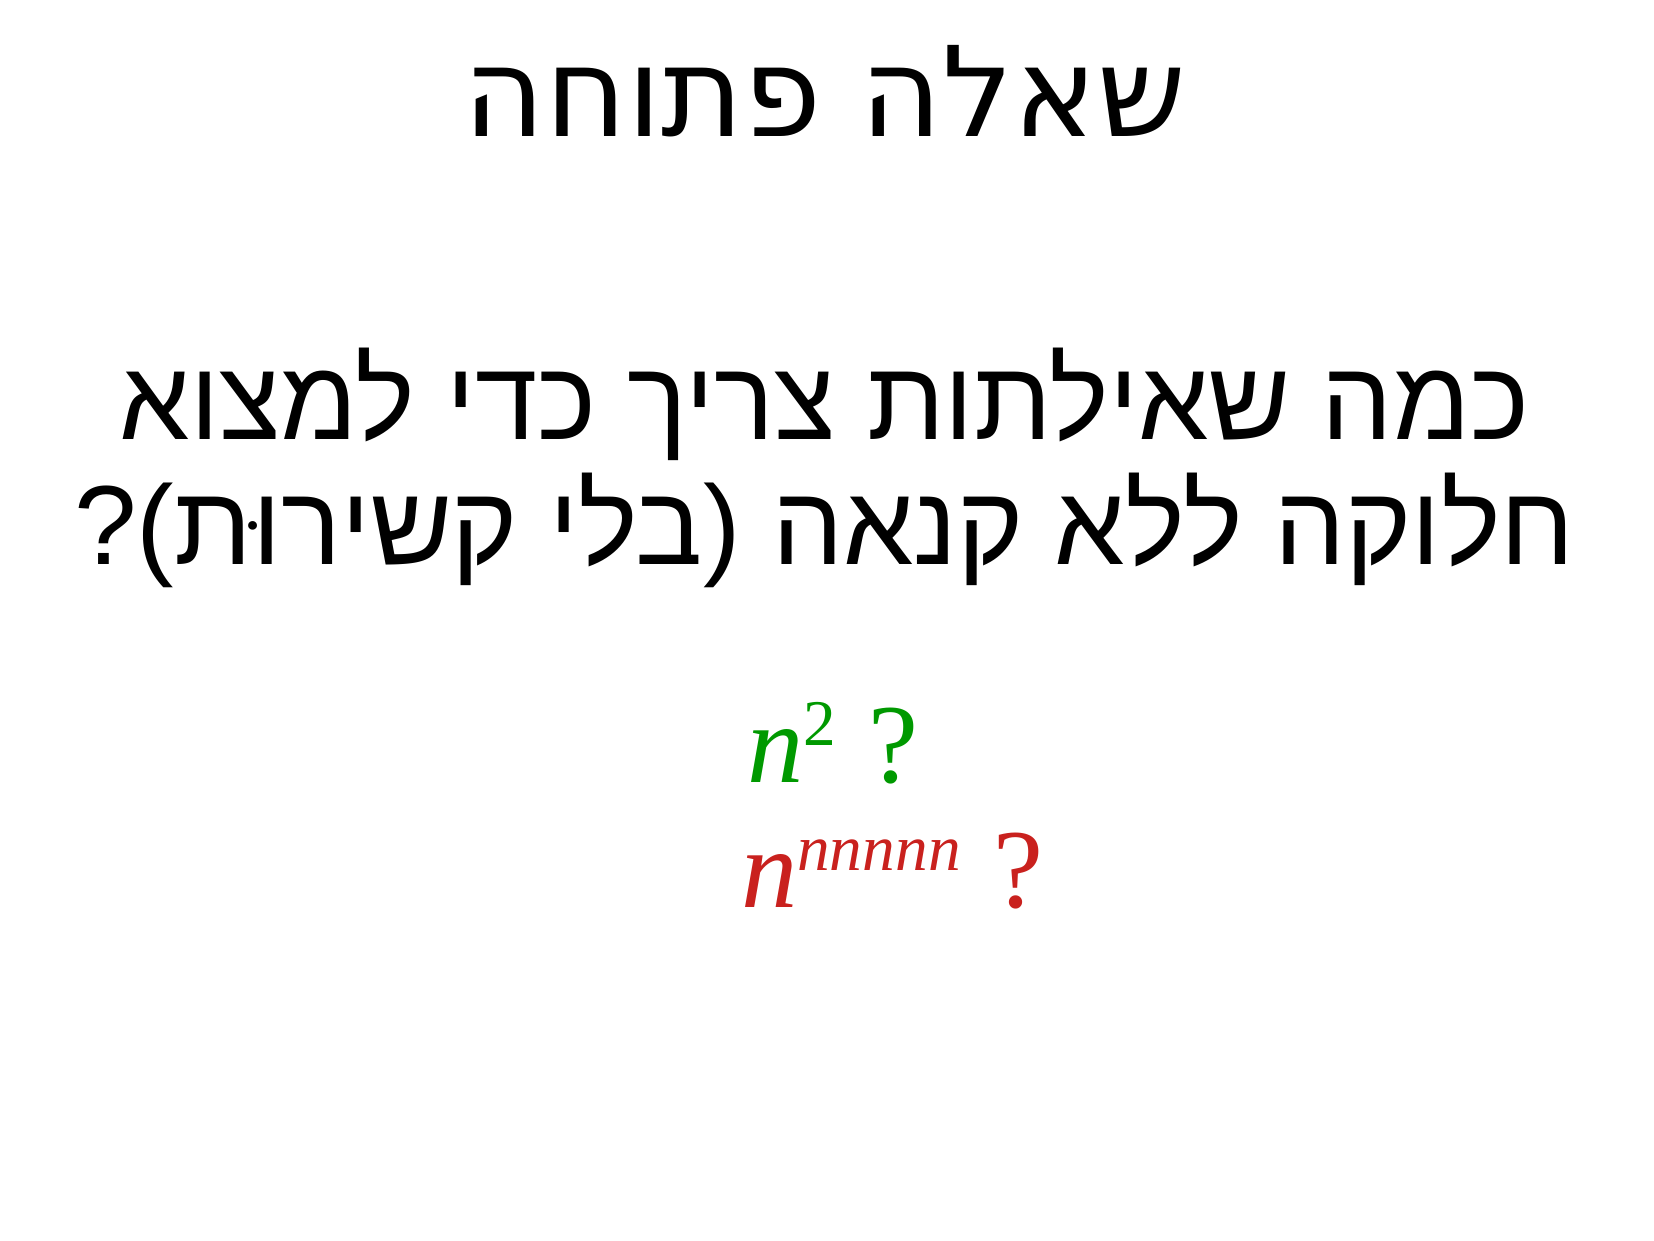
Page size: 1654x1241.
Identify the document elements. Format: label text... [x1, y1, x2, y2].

title שאלה פתוחה [30, 7, 1654, 166]
text_box n2 ? nnnnnn ? [585, 675, 1081, 948]
text_box כמה שאילתות צריך כדי למצוא חלוקה ללא קנאה (בלי קשירוּת)? [15, 330, 1636, 722]
